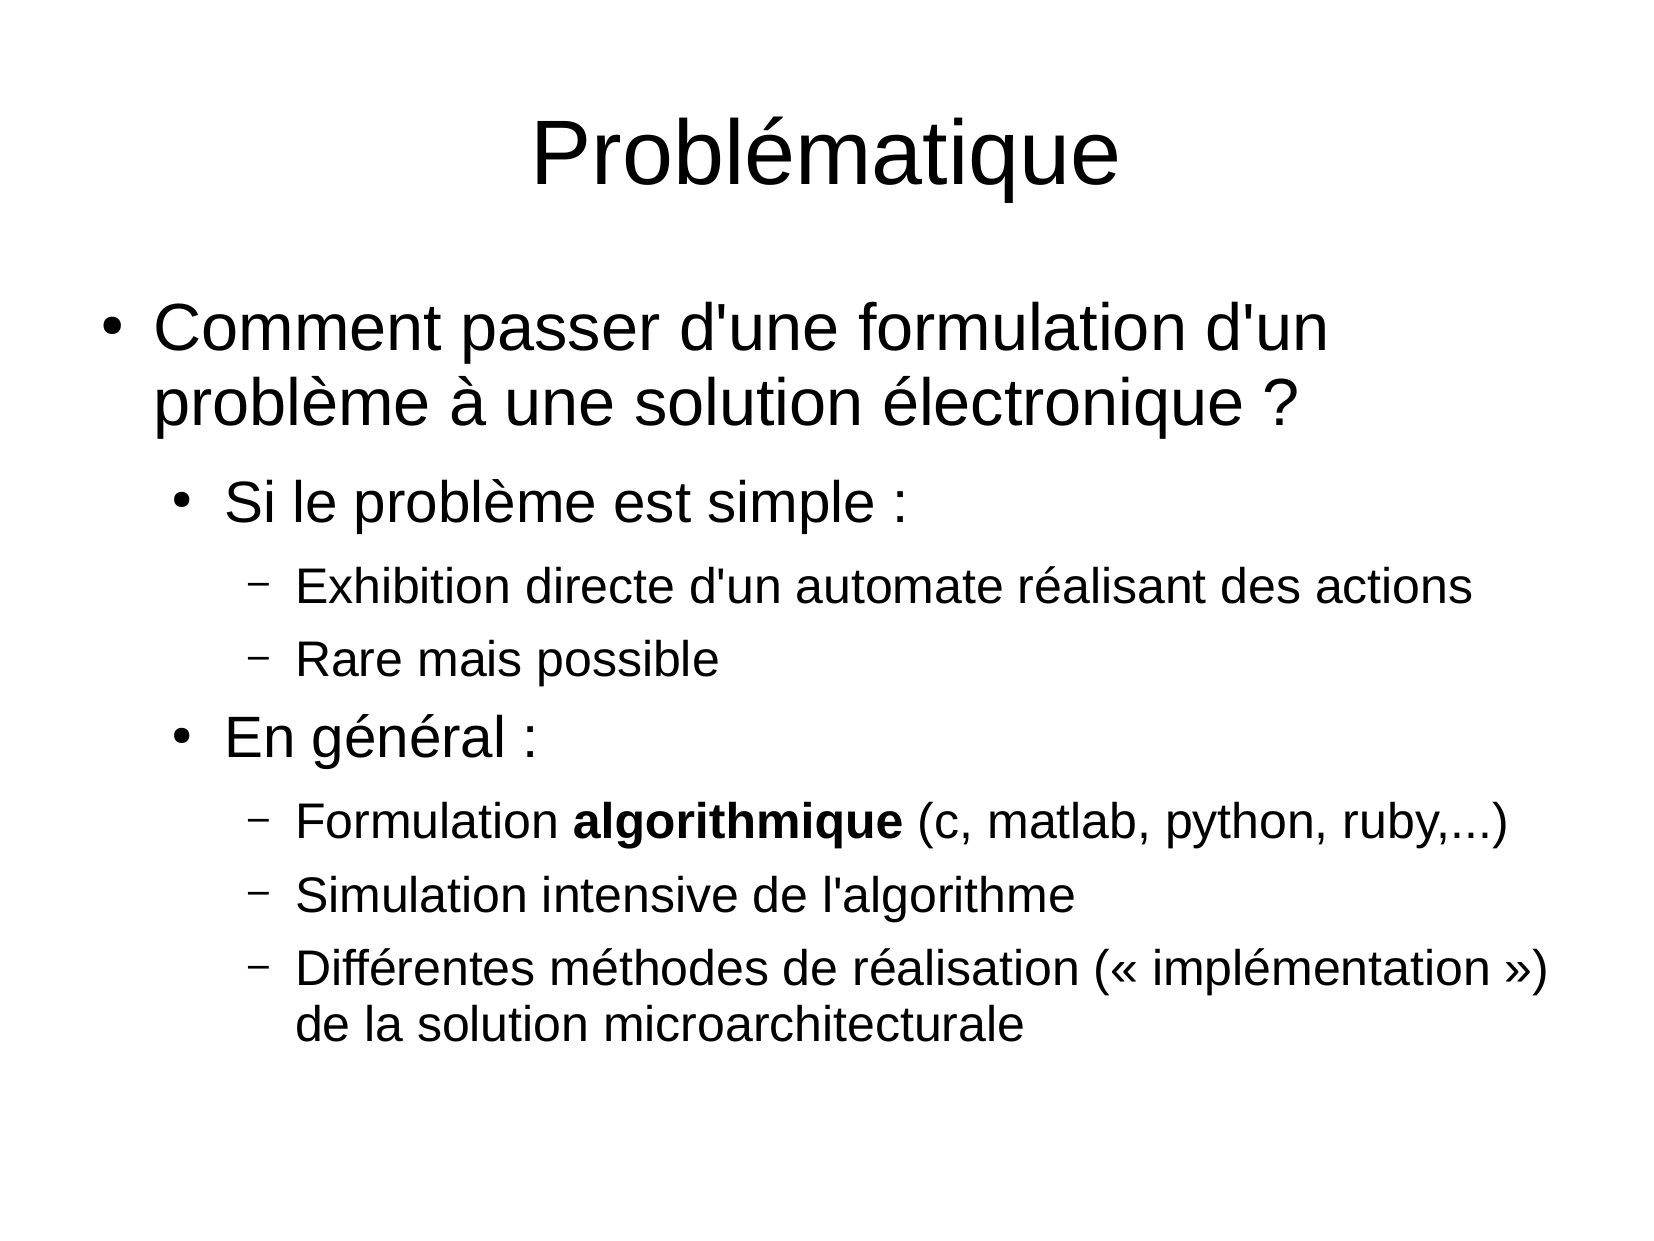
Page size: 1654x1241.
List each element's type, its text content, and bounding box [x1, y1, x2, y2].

title Problématique [82, 56, 1571, 250]
list Comment passer d'une formulation d'un problème à une solution électronique ? Si le problème est simple : Exhibition directe d'un automate réalisant des actions Rare mais possible En général : Formulation algorithmique (c, matlab, python, ruby,...) Simulation intensive de l'algorithme Différentes méthodes de réalisation (« implémentation ») de la solution microarchitecturale [82, 290, 1571, 1109]
